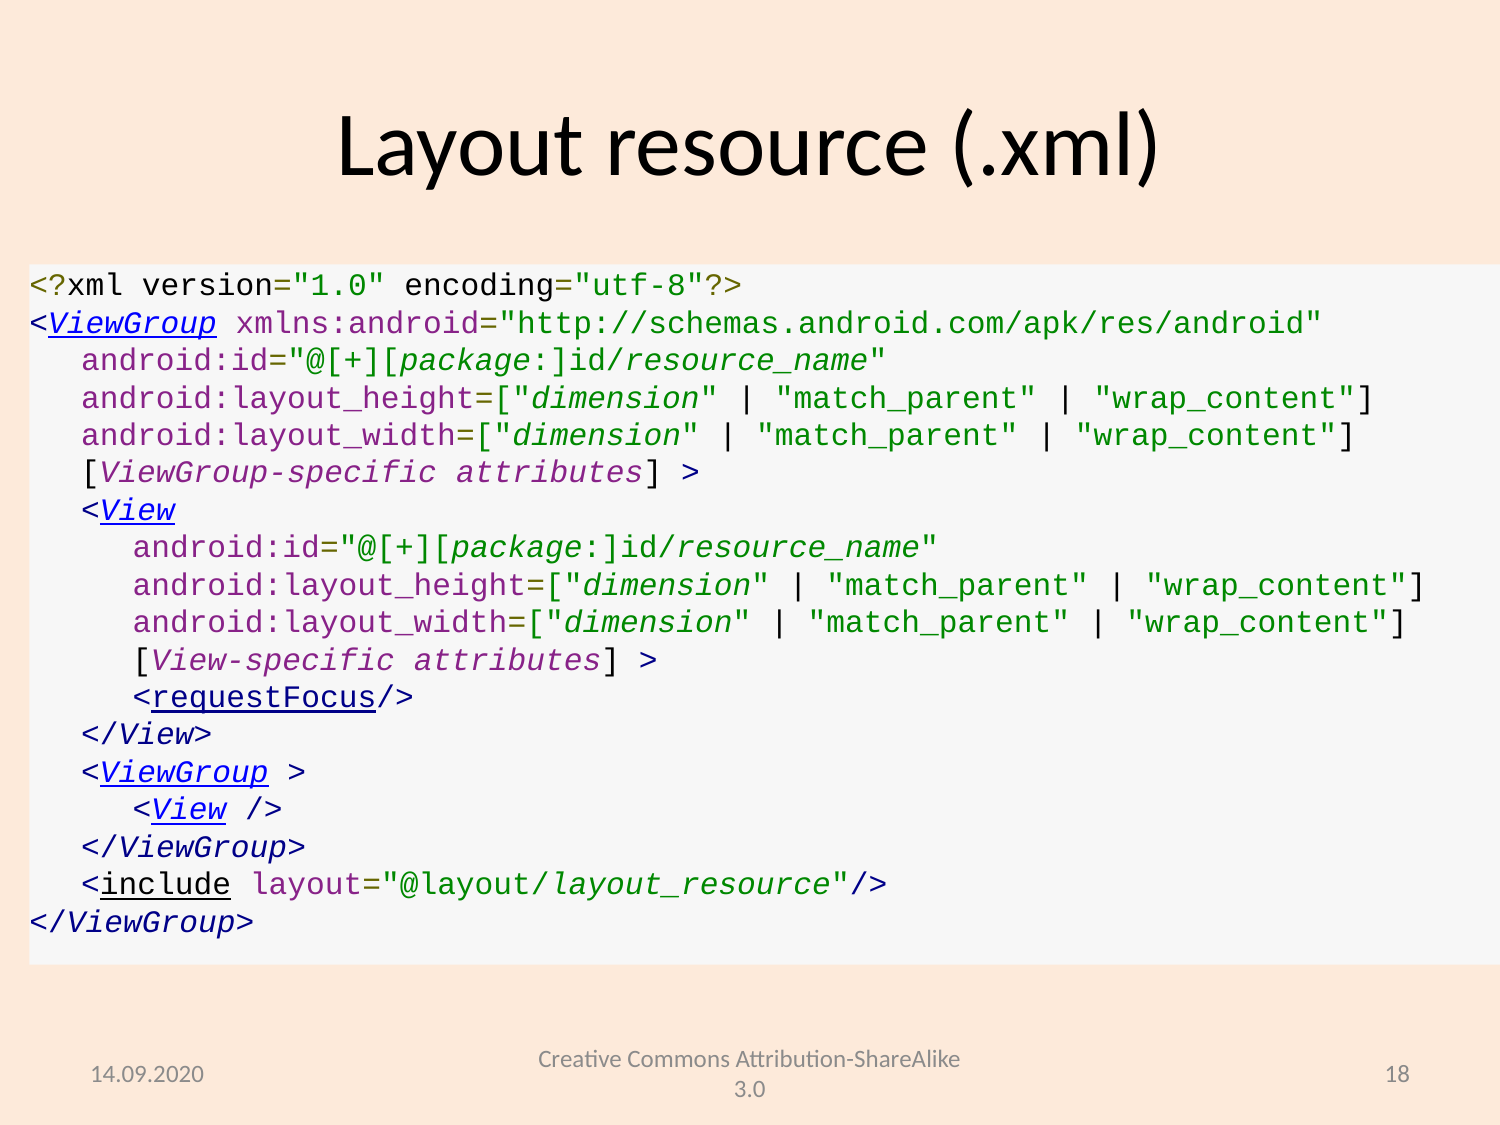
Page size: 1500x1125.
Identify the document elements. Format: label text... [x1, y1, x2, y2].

slide_number <number> [1074, 1042, 1425, 1103]
text_box <?xml version="1.0" encoding="utf-8"?> <ViewGroup xmlns:android="http://schemas.android.com/apk/res/android" android:id="@[+][package:]id/resource_name" android:layout_height=["dimension" | "match_parent" | "wrap_content"] android:layout_width=["dimension" | "match_parent" | "wrap_content"] [ViewGroup-specific attributes] > <View android:id="@[+][package:]id/resource_name" android:layout_height=["dimension" | "match_parent" | "wrap_content"] android:layout_width=["dimension" | "match_parent" | "wrap_content"] [View-specific attributes] > <requestFocus/> </View> <ViewGroup > <View /> </ViewGroup> <include layout="@layout/layout_resource"/> </ViewGroup> [29, 264, 1500, 965]
title Layout resource (.xml) [75, 45, 1425, 233]
footer Creative Commons Attribution-ShareAlike 3.0 [512, 1042, 988, 1103]
